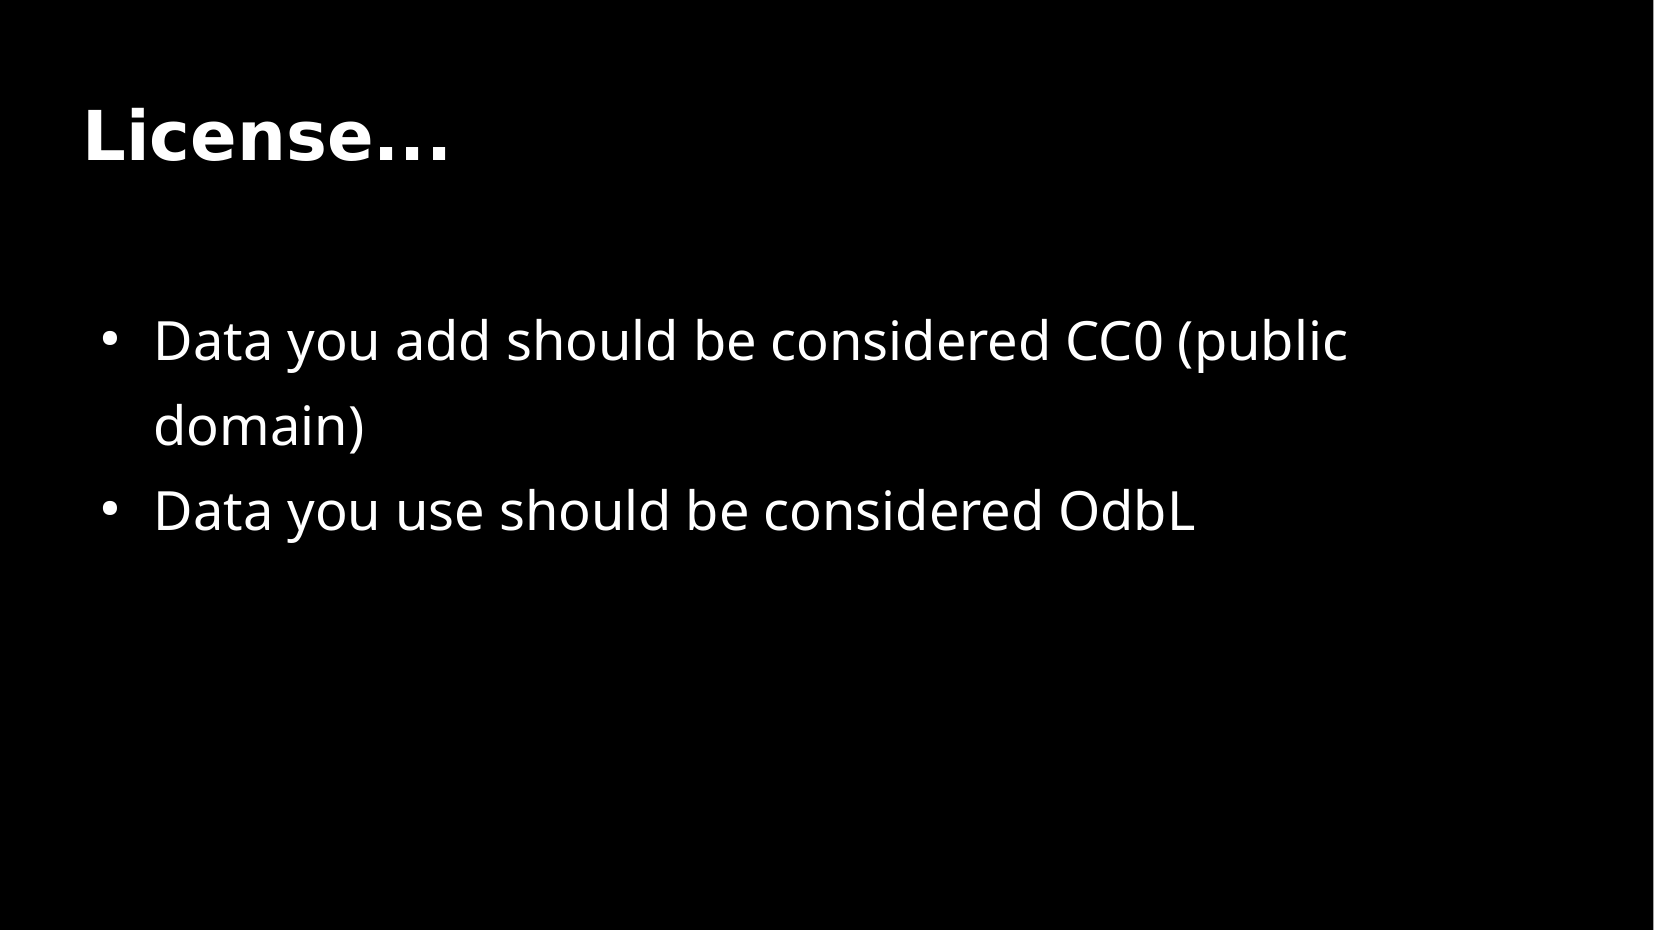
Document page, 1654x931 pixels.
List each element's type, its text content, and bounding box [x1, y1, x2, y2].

list Data you add should be considered CC0 (public domain) Data you use should be considered OdbL [82, 217, 1571, 758]
title License... [82, 59, 1571, 215]
